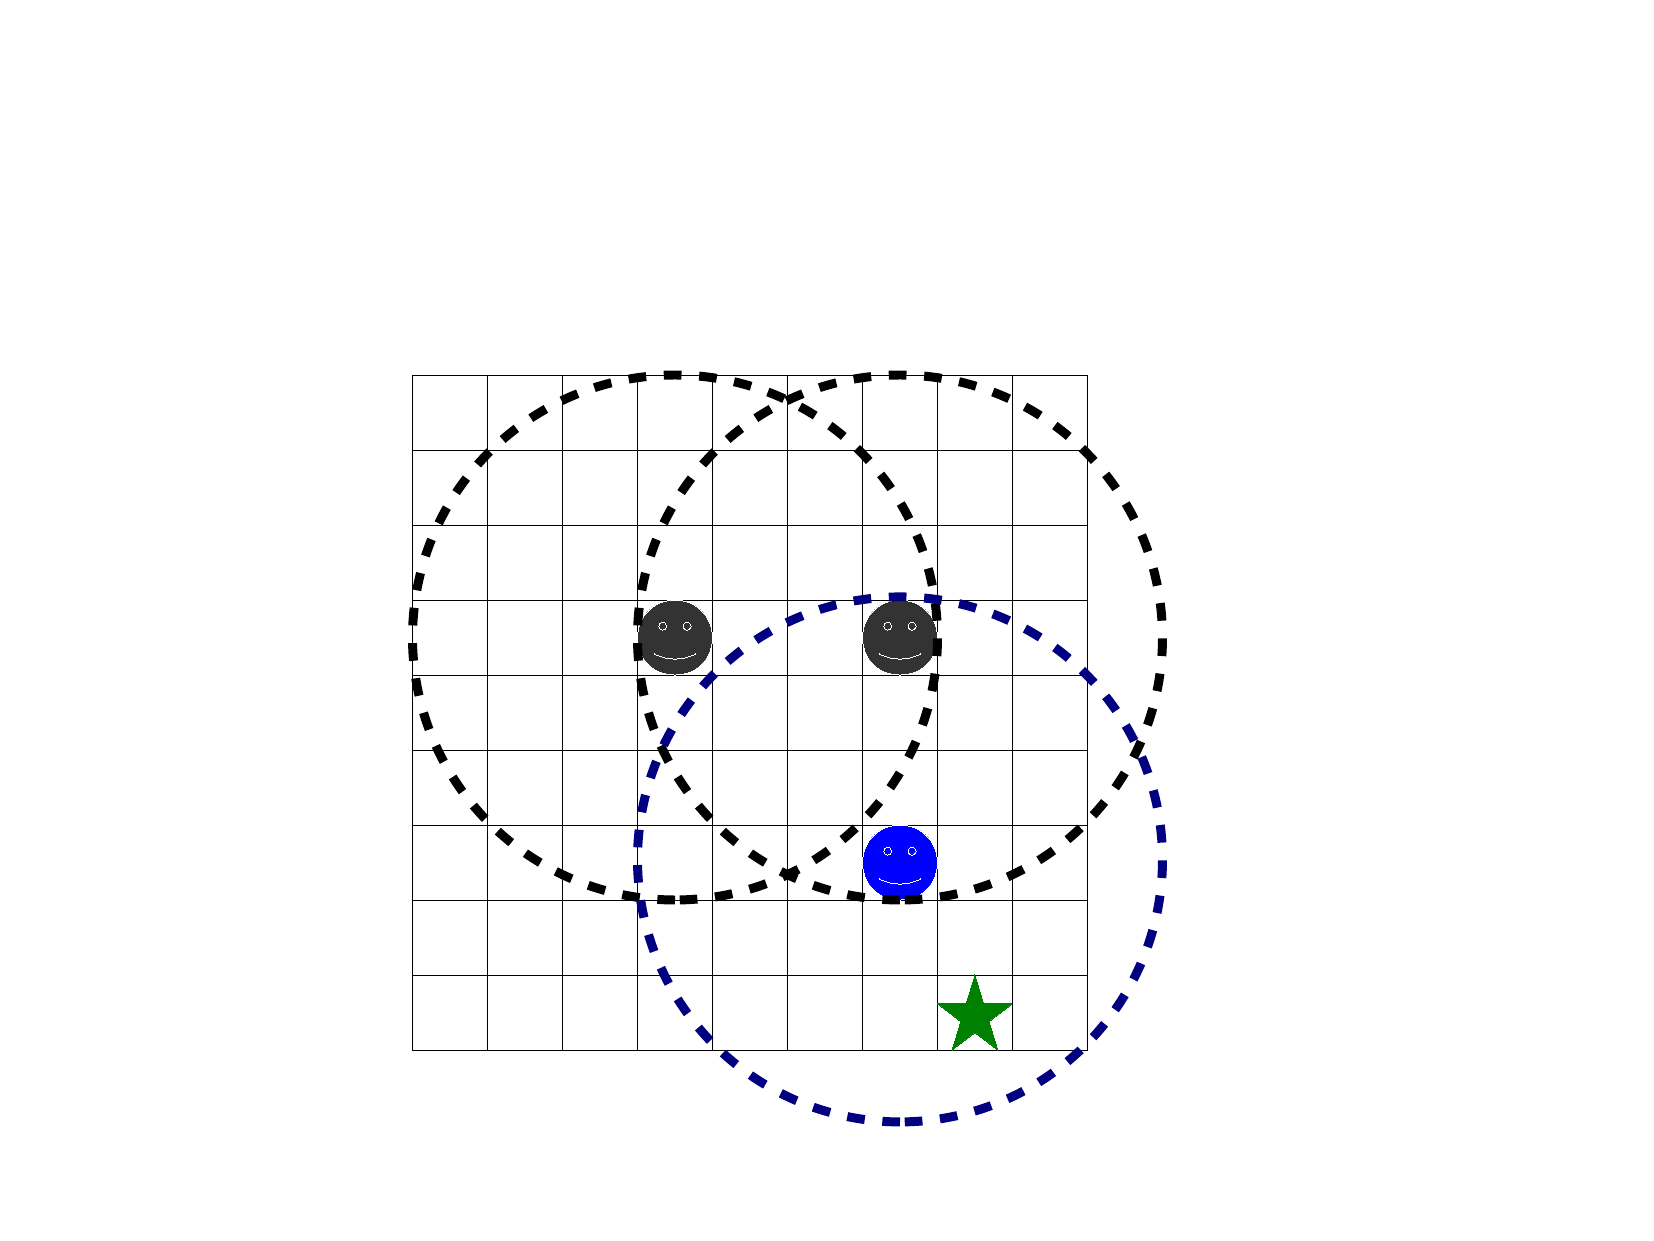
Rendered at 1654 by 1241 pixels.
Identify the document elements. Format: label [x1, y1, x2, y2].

text_box [412, 375, 1088, 1051]
